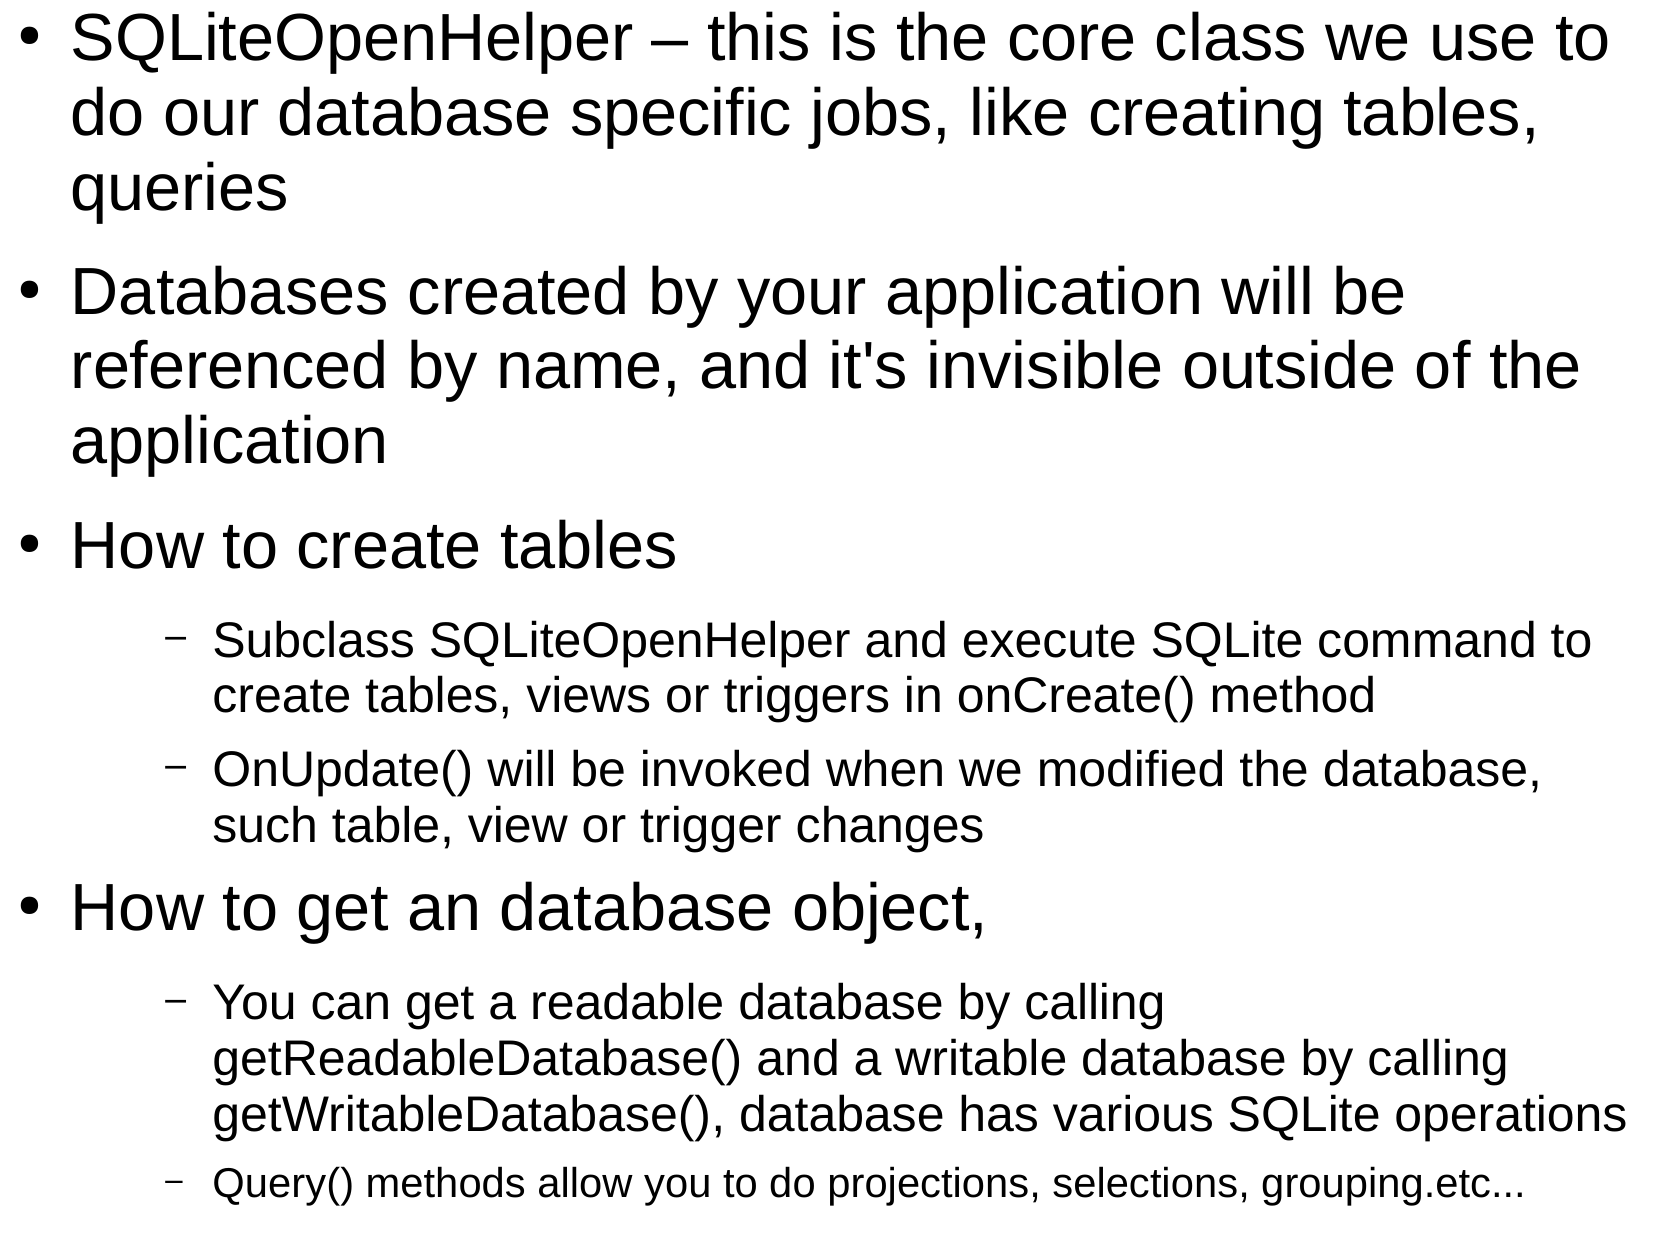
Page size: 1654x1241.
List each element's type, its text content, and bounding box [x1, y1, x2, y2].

list SQLiteOpenHelper – this is the core class we use to do our database specific jobs, like creating tables, queries Databases created by your application will be referenced by name, and it's invisible outside of the application How to create tables Subclass SQLiteOpenHelper and execute SQLite command to create tables, views or triggers in onCreate() method OnUpdate() will be invoked when we modified the database, such table, view or trigger changes How to get an database object, You can get a readable database by calling getReadableDatabase() and a writable database by calling getWritableDatabase(), database has various SQLite operations Query() methods allow you to do projections, selections, grouping.etc... [0, 0, 1654, 1207]
